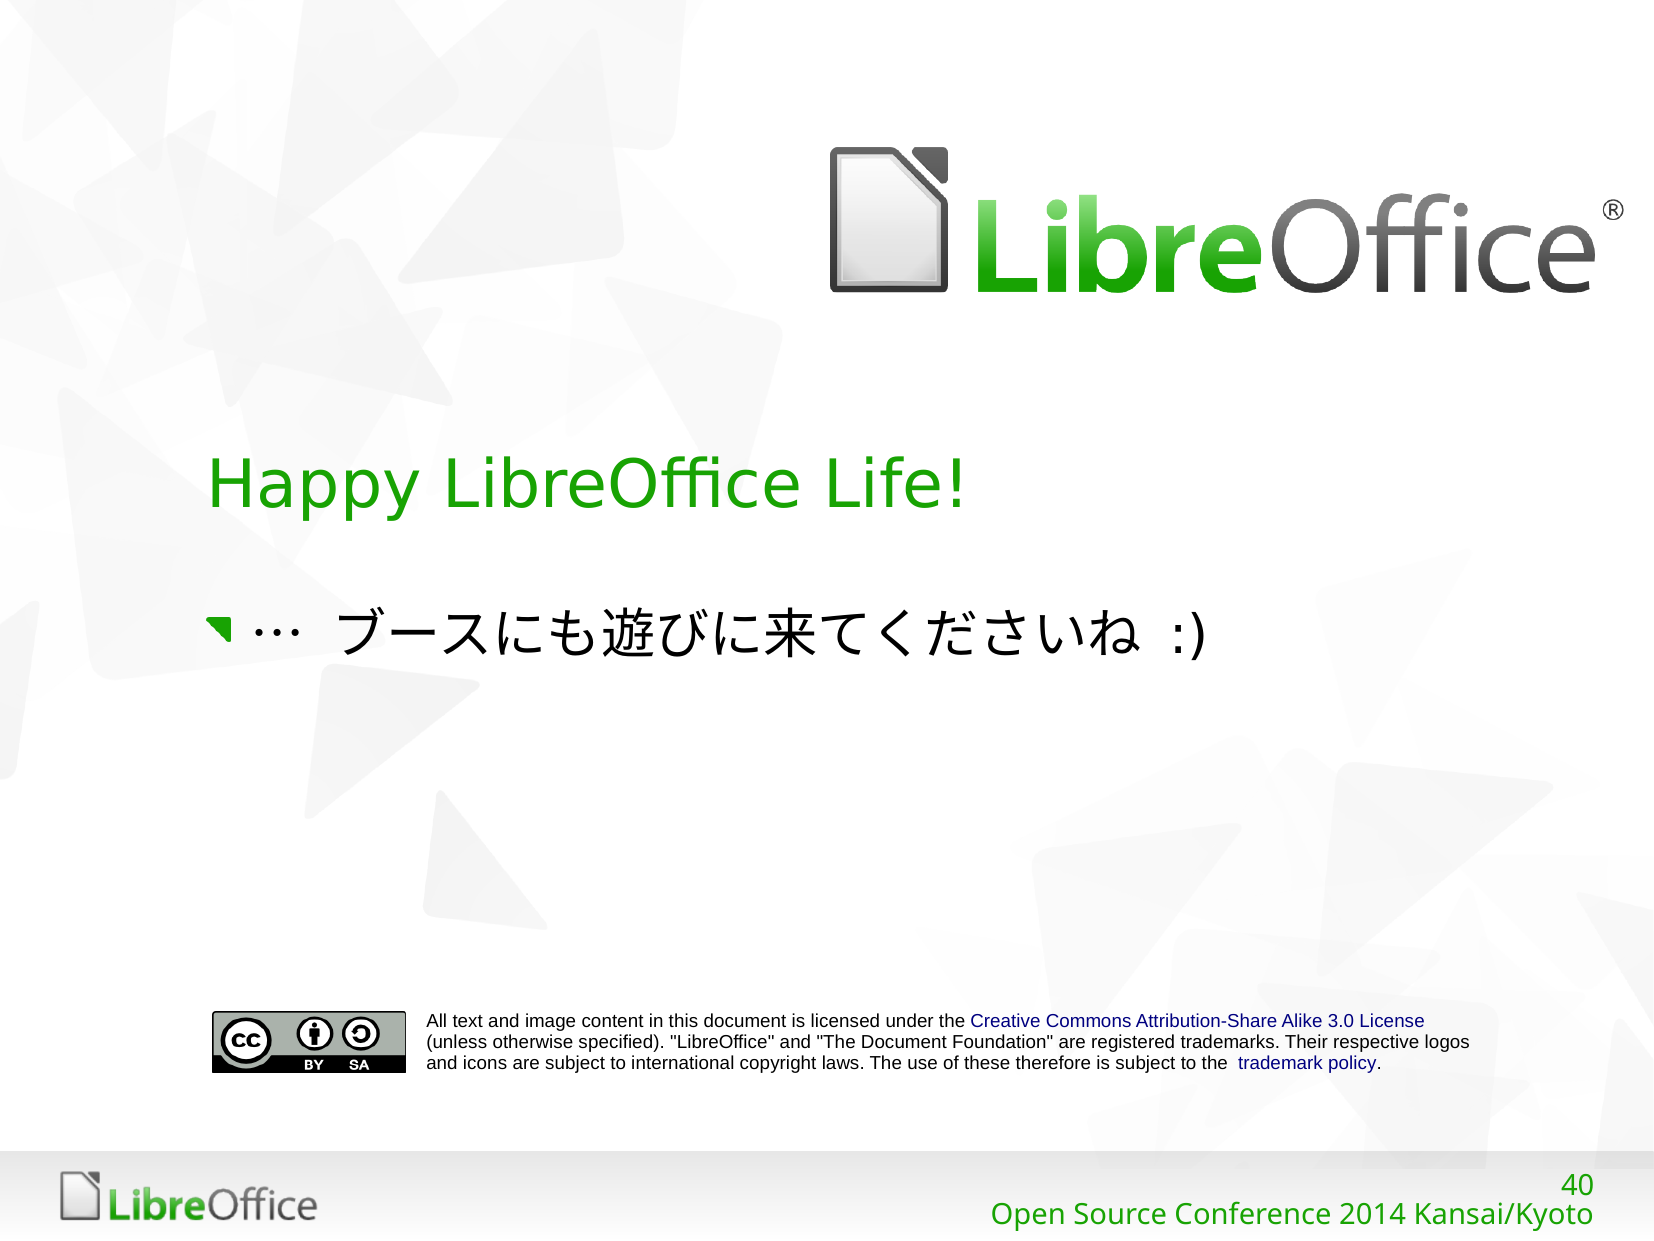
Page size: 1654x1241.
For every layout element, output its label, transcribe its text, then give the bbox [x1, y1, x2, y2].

title Happy LibreOffice Life! [206, 395, 1477, 573]
picture [41, 1152, 337, 1240]
picture [0, 0, 1654, 930]
picture [212, 1011, 406, 1073]
list … ブースにも遊びに来てくださいね :) [206, 590, 1477, 945]
picture [915, 548, 1654, 1169]
